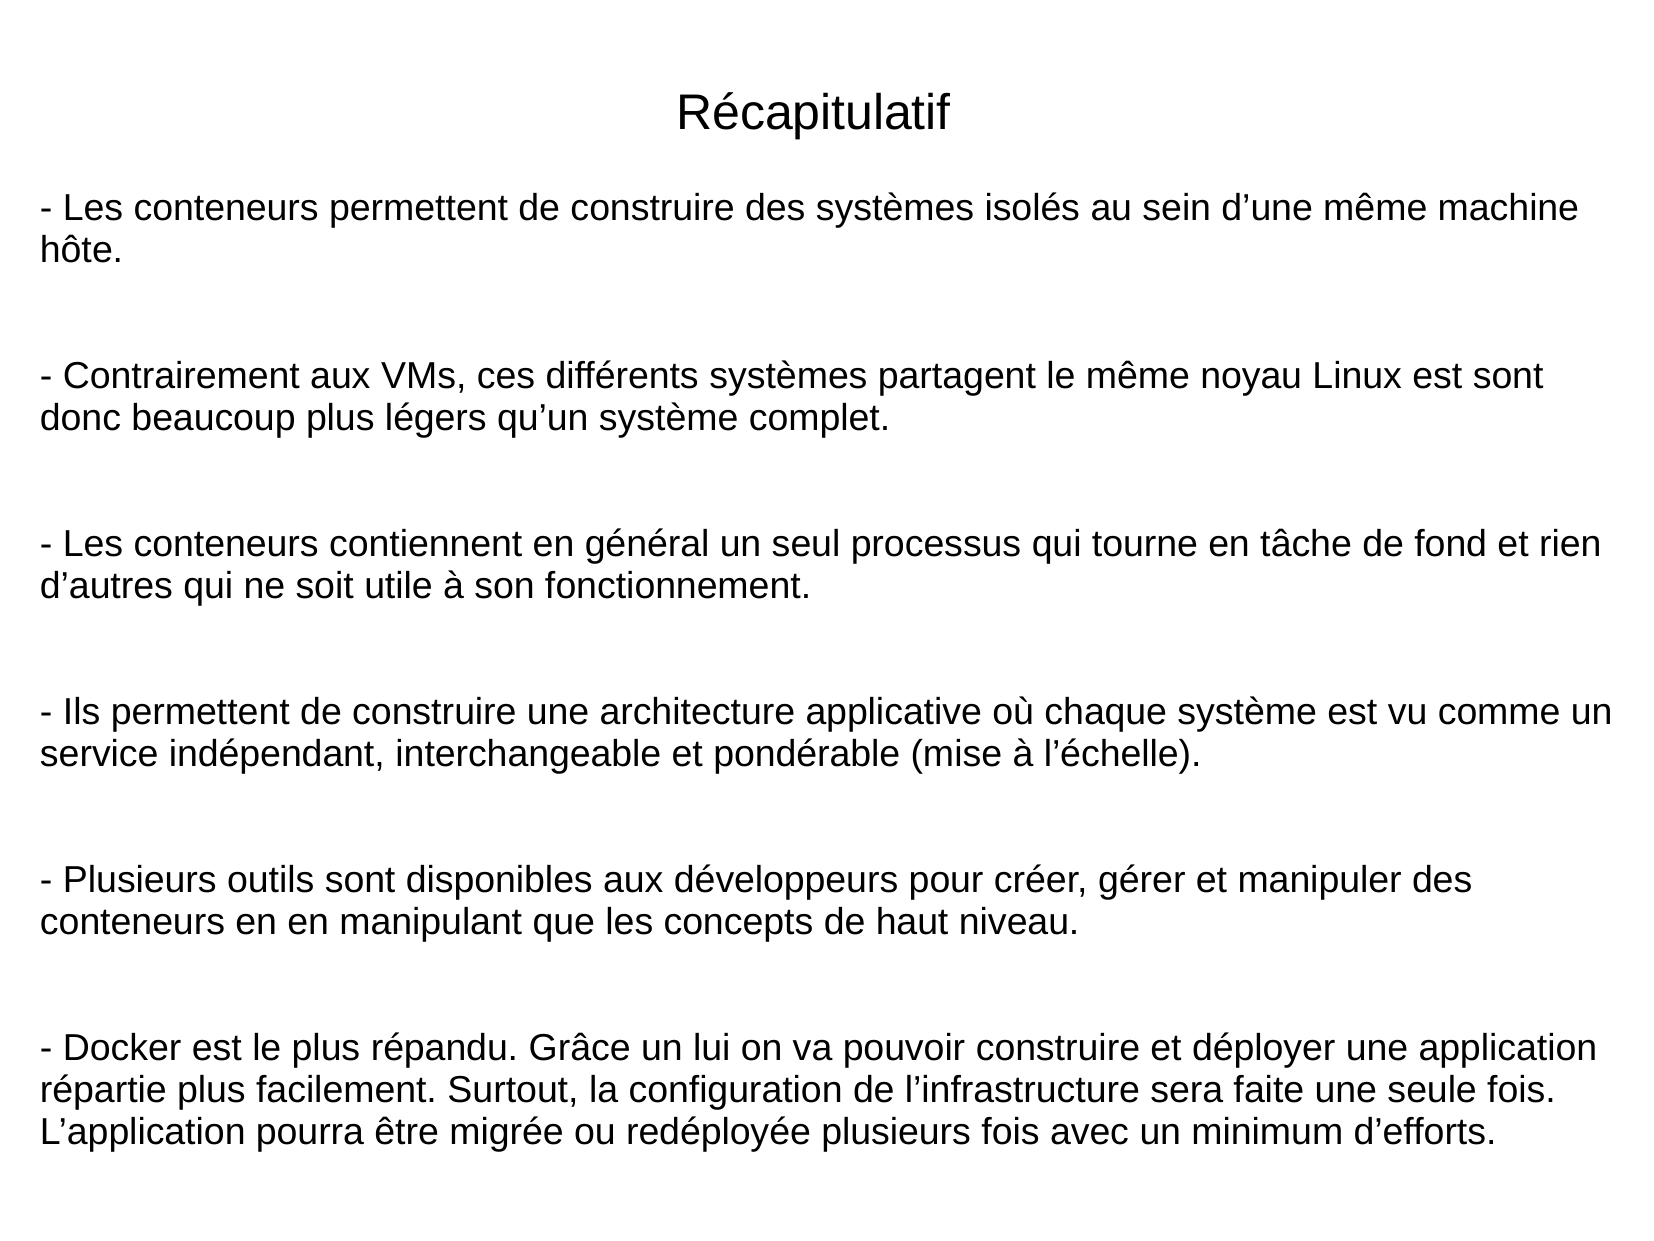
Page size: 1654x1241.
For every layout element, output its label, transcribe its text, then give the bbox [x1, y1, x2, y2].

text_box Récapitulatif [661, 76, 966, 148]
text_box - Les conteneurs permettent de construire des systèmes isolés au sein d’une même machine hôte. - Contrairement aux VMs, ces différents systèmes partagent le même noyau Linux est sont donc beaucoup plus légers qu’un système complet. - Les conteneurs contiennent en général un seul processus qui tourne en tâche de fond et rien d’autres qui ne soit utile à son fonctionnement. - Ils permettent de construire une architecture applicative où chaque système est vu comme un service indépendant, interchangeable et pondérable (mise à l’échelle). - Plusieurs outils sont disponibles aux développeurs pour créer, gérer et manipuler des conteneurs en en manipulant que les concepts de haut niveau. - Docker est le plus répandu. Grâce un lui on va pouvoir construire et déployer une application répartie plus facilement. Surtout, la configuration de l’infrastructure sera faite une seule fois. L’application pourra être migrée ou redéployée plusieurs fois avec un minimum d’efforts. [25, 179, 1639, 1188]
